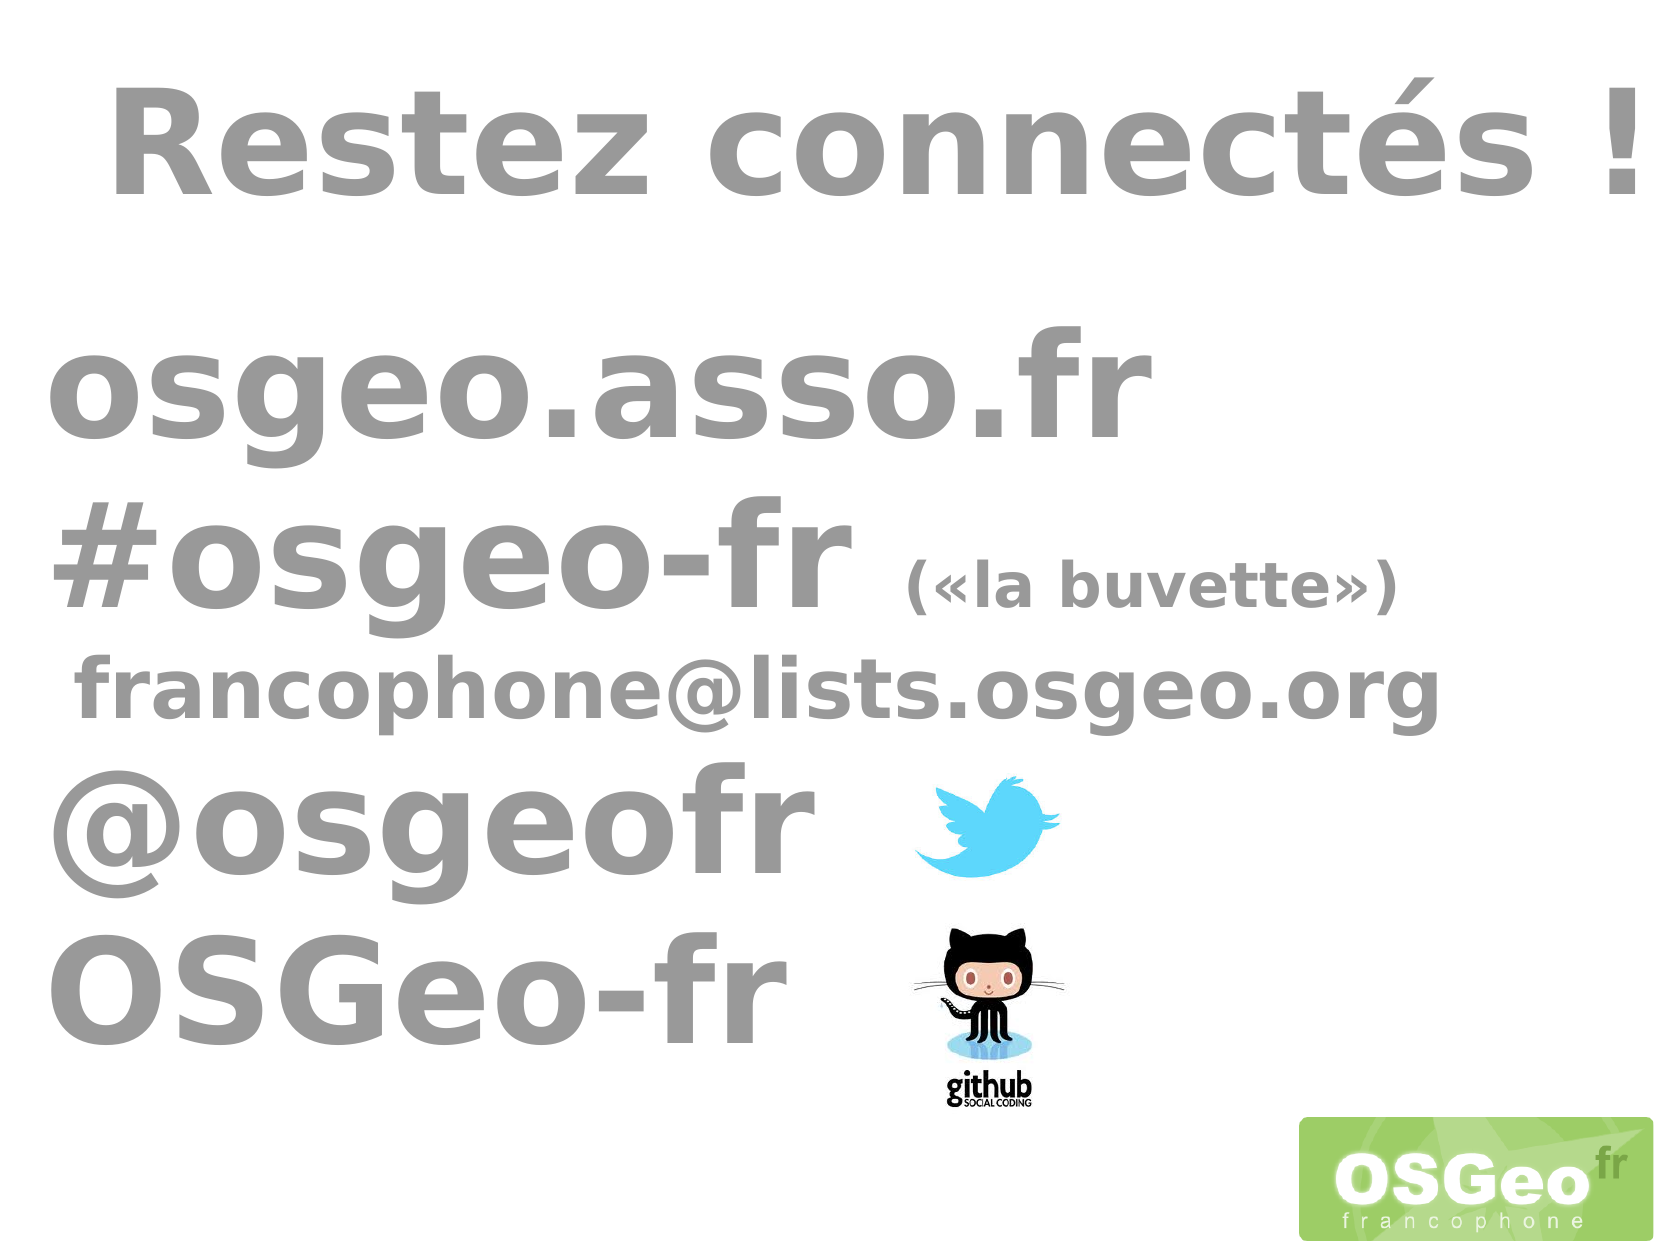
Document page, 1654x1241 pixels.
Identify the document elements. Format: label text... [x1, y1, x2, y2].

text_box osgeo.asso.fr #osgeo-fr («la buvette») francophone@lists.osgeo.org @osgeofr OSGeo-fr [29, 295, 1460, 1207]
picture [885, 915, 1093, 1123]
text_box Restez connectés ! [88, 51, 1654, 237]
picture [1299, 1117, 1654, 1241]
picture [881, 767, 1093, 886]
